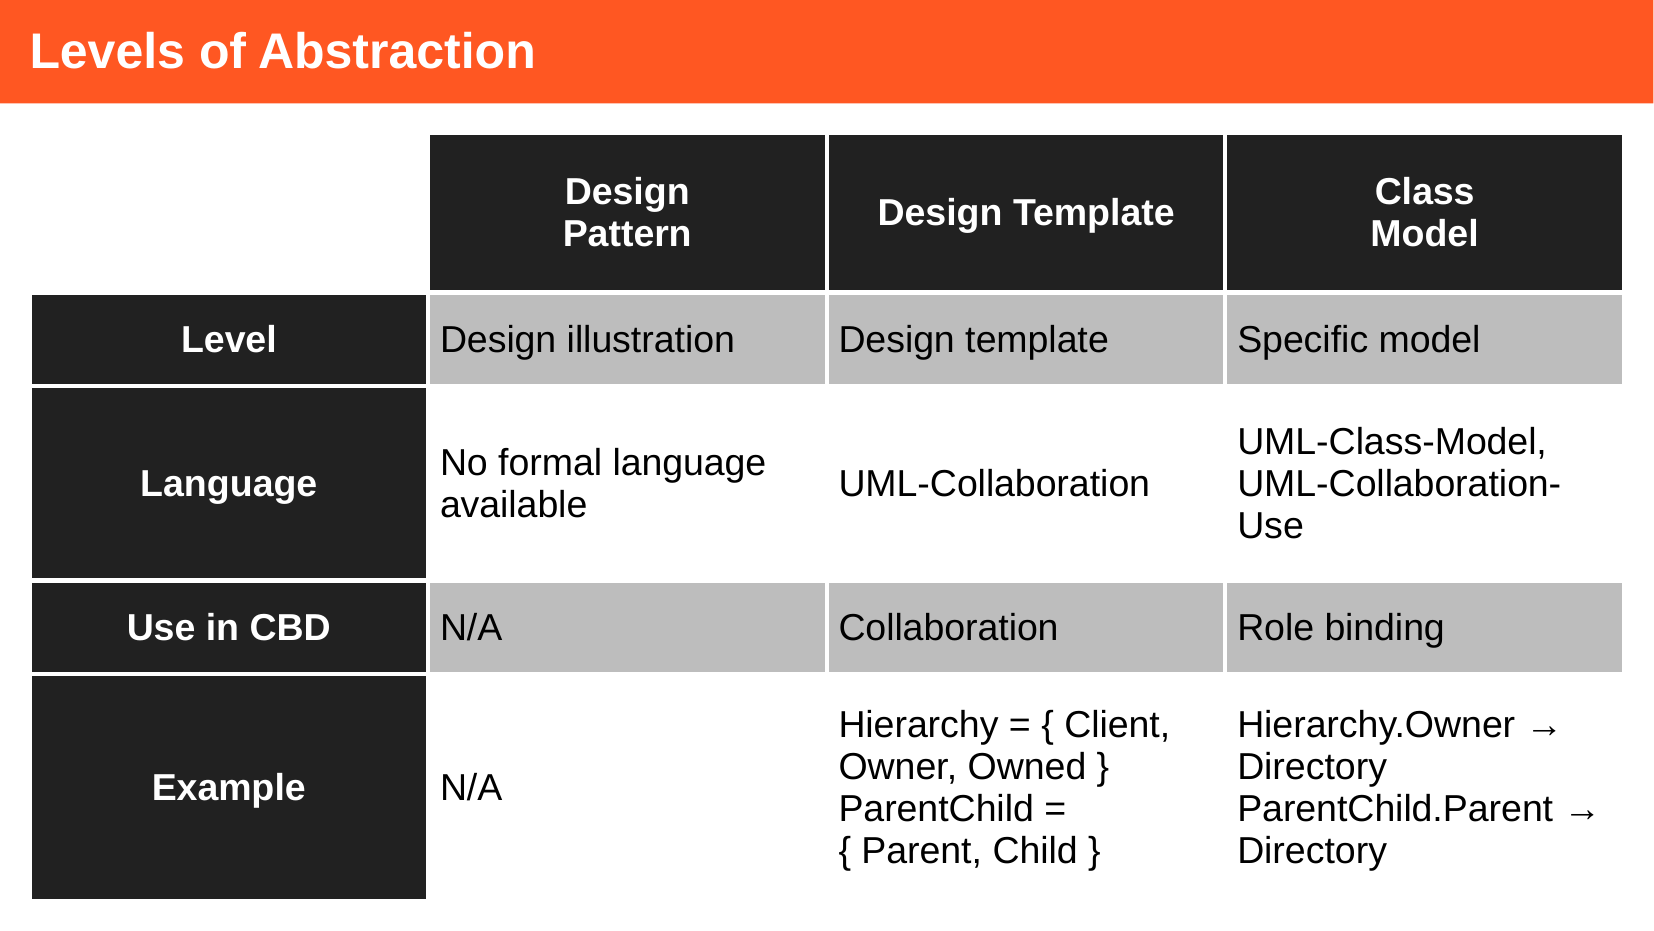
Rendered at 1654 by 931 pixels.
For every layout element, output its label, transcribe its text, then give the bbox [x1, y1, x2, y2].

table_cell No formal language available [430, 388, 825, 578]
table_cell Collaboration [829, 583, 1223, 672]
table_header Class Model [1227, 135, 1622, 290]
table_cell Example [32, 676, 426, 899]
table_cell Level [32, 295, 426, 384]
table_cell Hierarchy.Owner → Directory ParentChild.Parent → Directory [1227, 676, 1622, 899]
table_header Design Template [829, 135, 1223, 290]
title Levels of Abstraction [0, 0, 1654, 104]
table_cell Use in CBD [32, 583, 426, 672]
table_cell UML-Collaboration [829, 388, 1223, 578]
table_cell N/A [430, 583, 825, 672]
table_header Design Pattern [430, 135, 825, 290]
table_header [32, 135, 426, 290]
table_cell UML-Class-Model, UML-Collaboration-Use [1227, 388, 1622, 578]
table_cell Language [32, 388, 426, 578]
table_cell Hierarchy = { Client, Owner, Owned } ParentChild = { Parent, Child } [829, 676, 1223, 899]
table_cell Design template [829, 295, 1223, 384]
table_cell Design illustration [430, 295, 825, 384]
table_cell Specific model [1227, 295, 1622, 384]
table_cell Role binding [1227, 583, 1622, 672]
table_cell N/A [430, 676, 825, 899]
